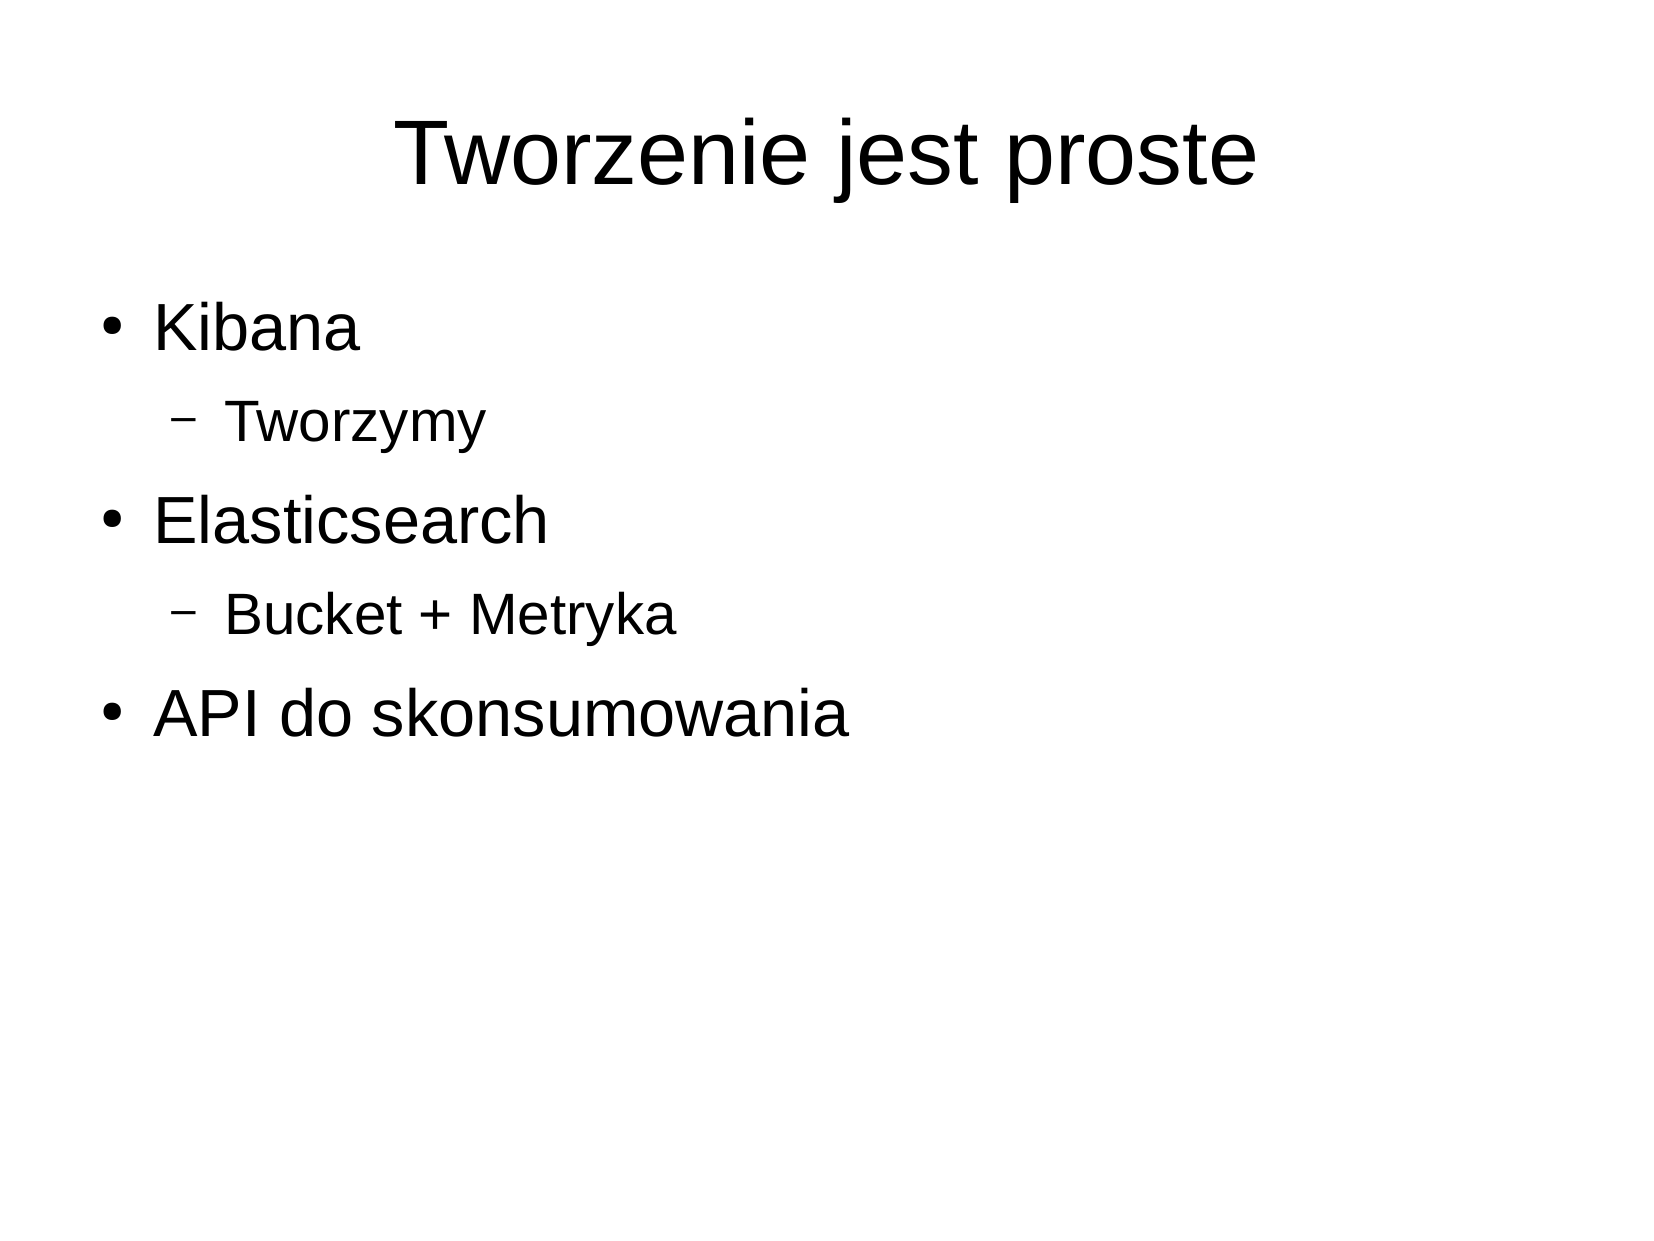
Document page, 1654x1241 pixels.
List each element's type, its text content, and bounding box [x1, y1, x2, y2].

list Kibana Tworzymy Elasticsearch Bucket + Metryka API do skonsumowania [82, 290, 1571, 1010]
title Tworzenie jest proste [82, 49, 1571, 257]
